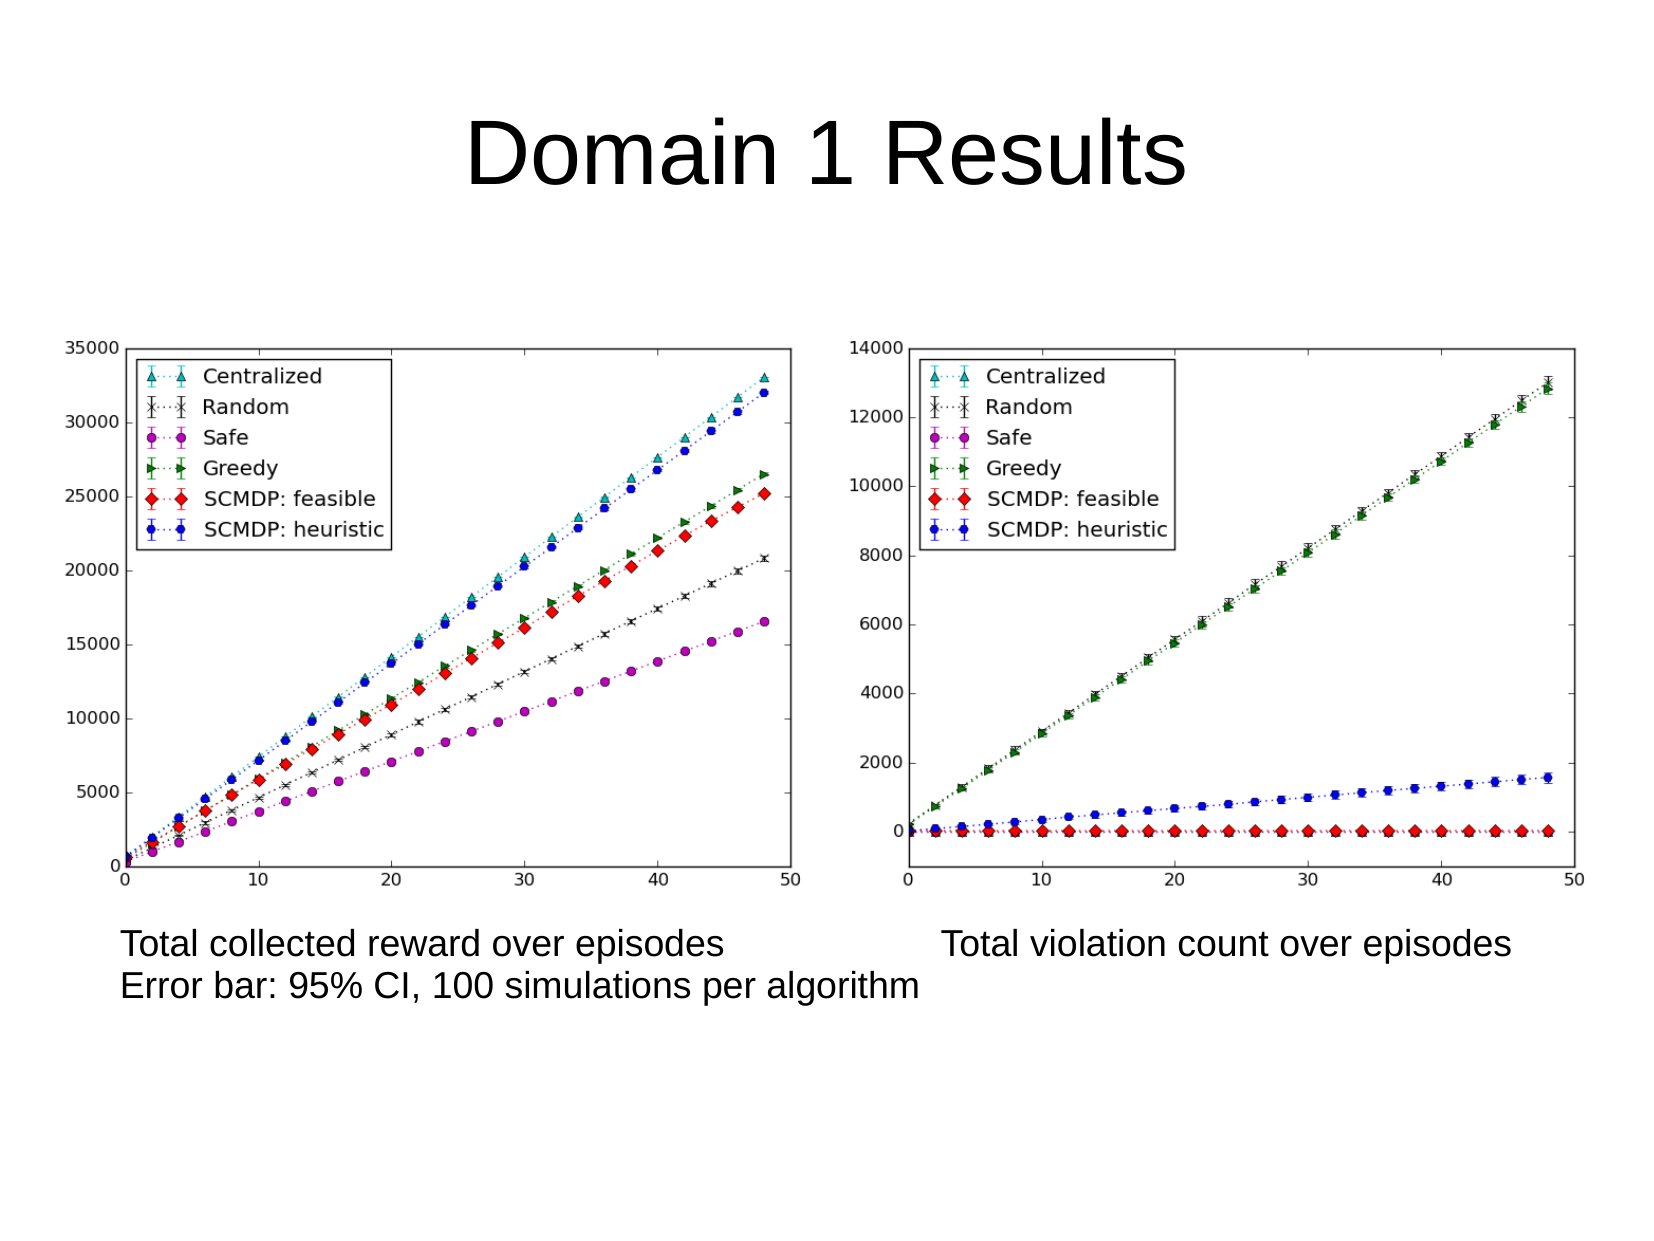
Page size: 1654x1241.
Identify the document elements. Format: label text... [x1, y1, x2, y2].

text_box Total collected reward over episodes Error bar: 95% CI, 100 simulations per algorithm [105, 915, 925, 1056]
title Domain 1 Results [82, 49, 1571, 257]
text_box Total violation count over episodes [925, 915, 1616, 1056]
picture [18, 284, 1654, 931]
